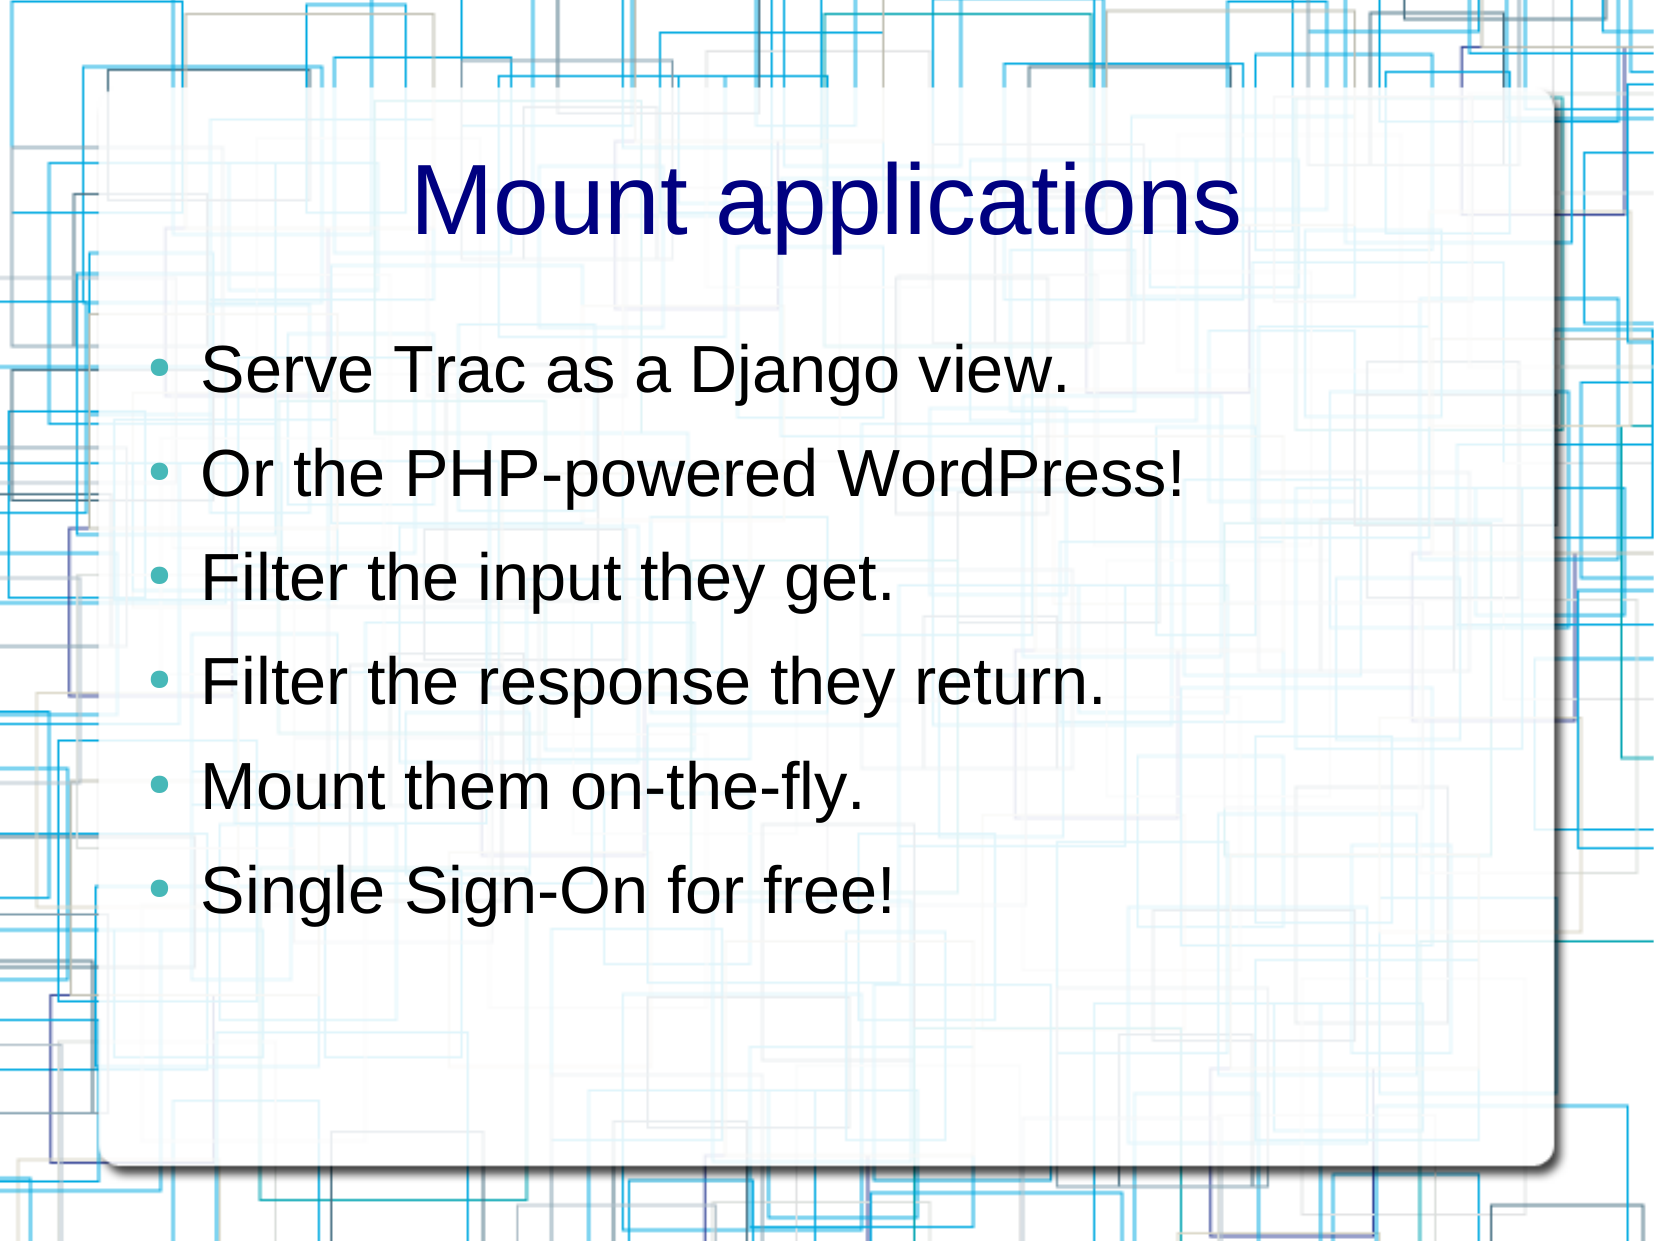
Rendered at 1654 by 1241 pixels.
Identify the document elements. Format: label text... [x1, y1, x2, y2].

title Mount applications [118, 104, 1536, 297]
picture [0, 0, 1654, 1241]
list Serve Trac as a Django view. Or the PHP-powered WordPress! Filter the input they get. Filter the response they return. Mount them on-the-fly. Single Sign-On for free! [129, 331, 1524, 1136]
